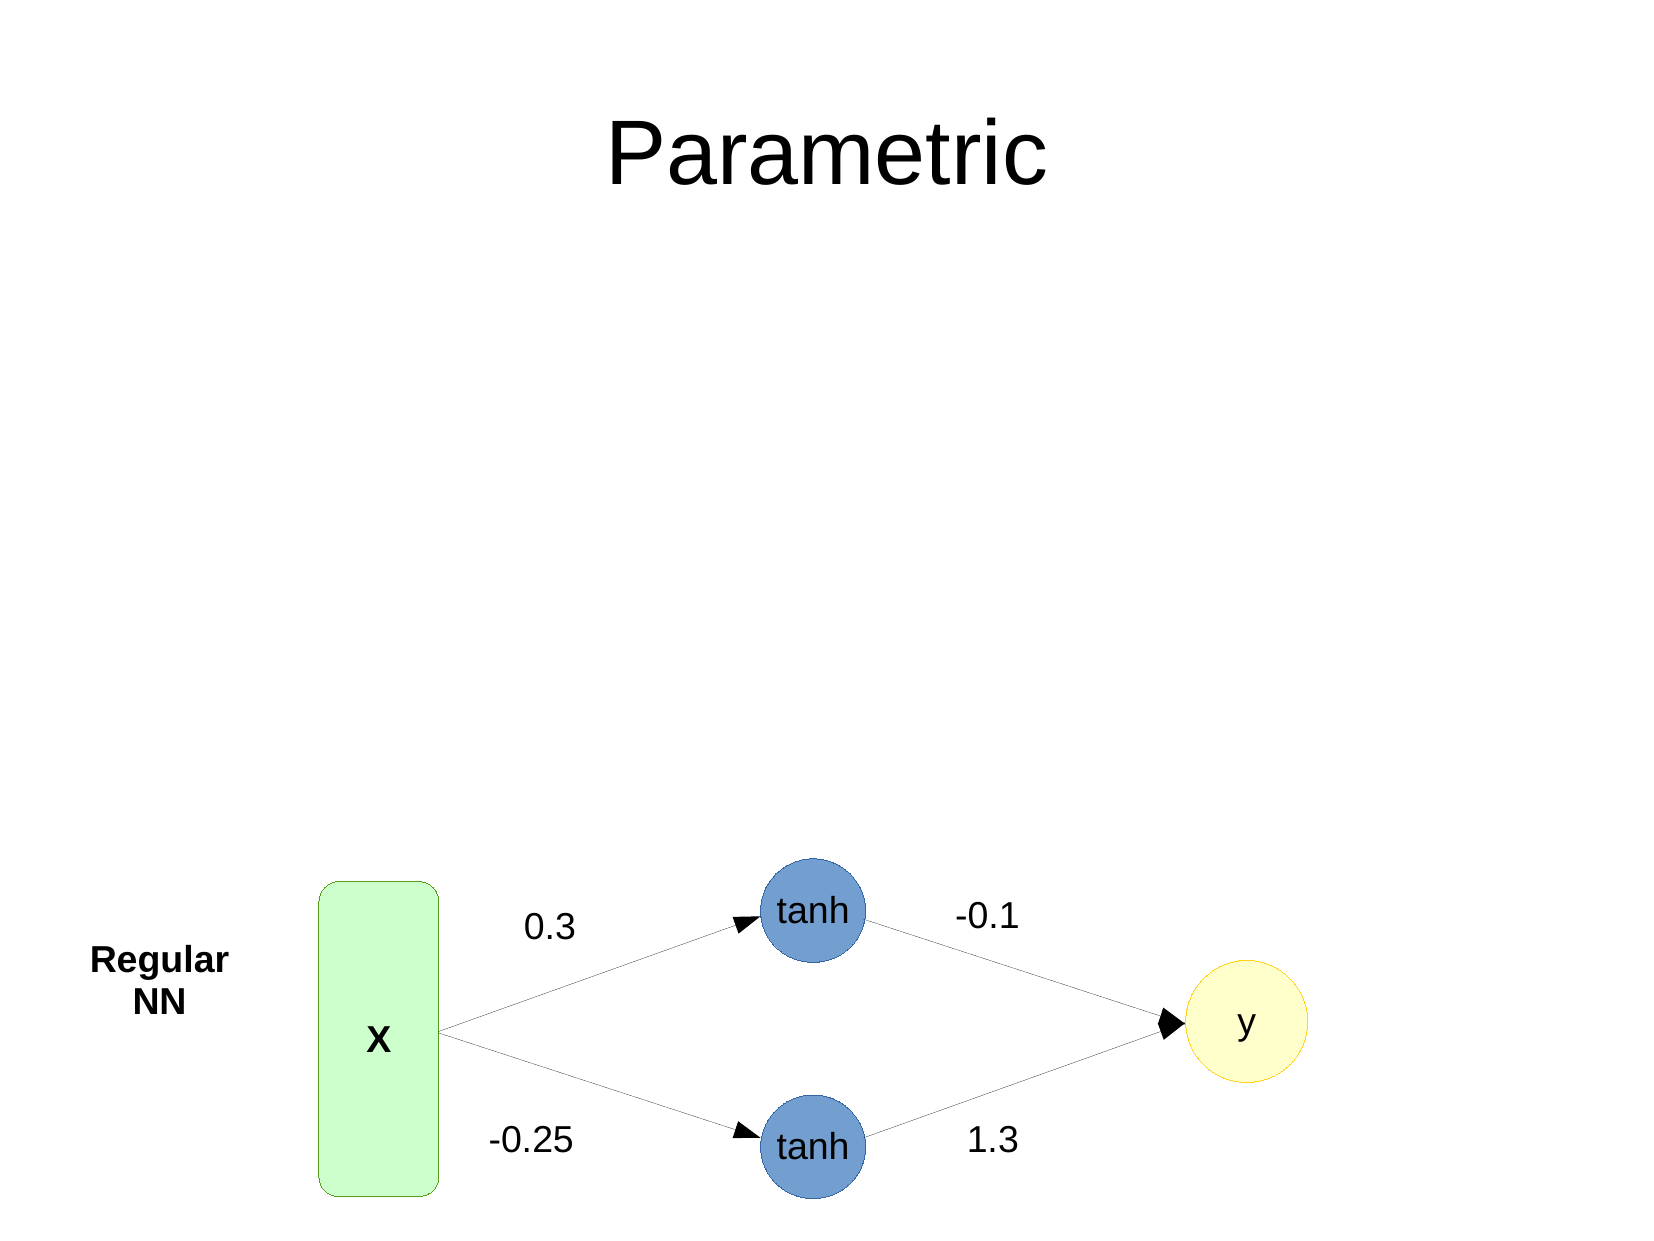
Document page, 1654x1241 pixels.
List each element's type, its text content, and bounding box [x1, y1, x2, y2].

text_box tanh [760, 858, 866, 963]
text_box 0.3 [509, 898, 591, 956]
text_box X [318, 881, 439, 1197]
text_box Regular NN [75, 930, 245, 1030]
text_box y [1185, 960, 1308, 1083]
text_box -0.1 [940, 886, 1035, 944]
text_box -0.25 [473, 1111, 589, 1168]
title Parametric [82, 49, 1571, 257]
text_box tanh [760, 1095, 866, 1199]
text_box 1.3 [952, 1111, 1034, 1168]
